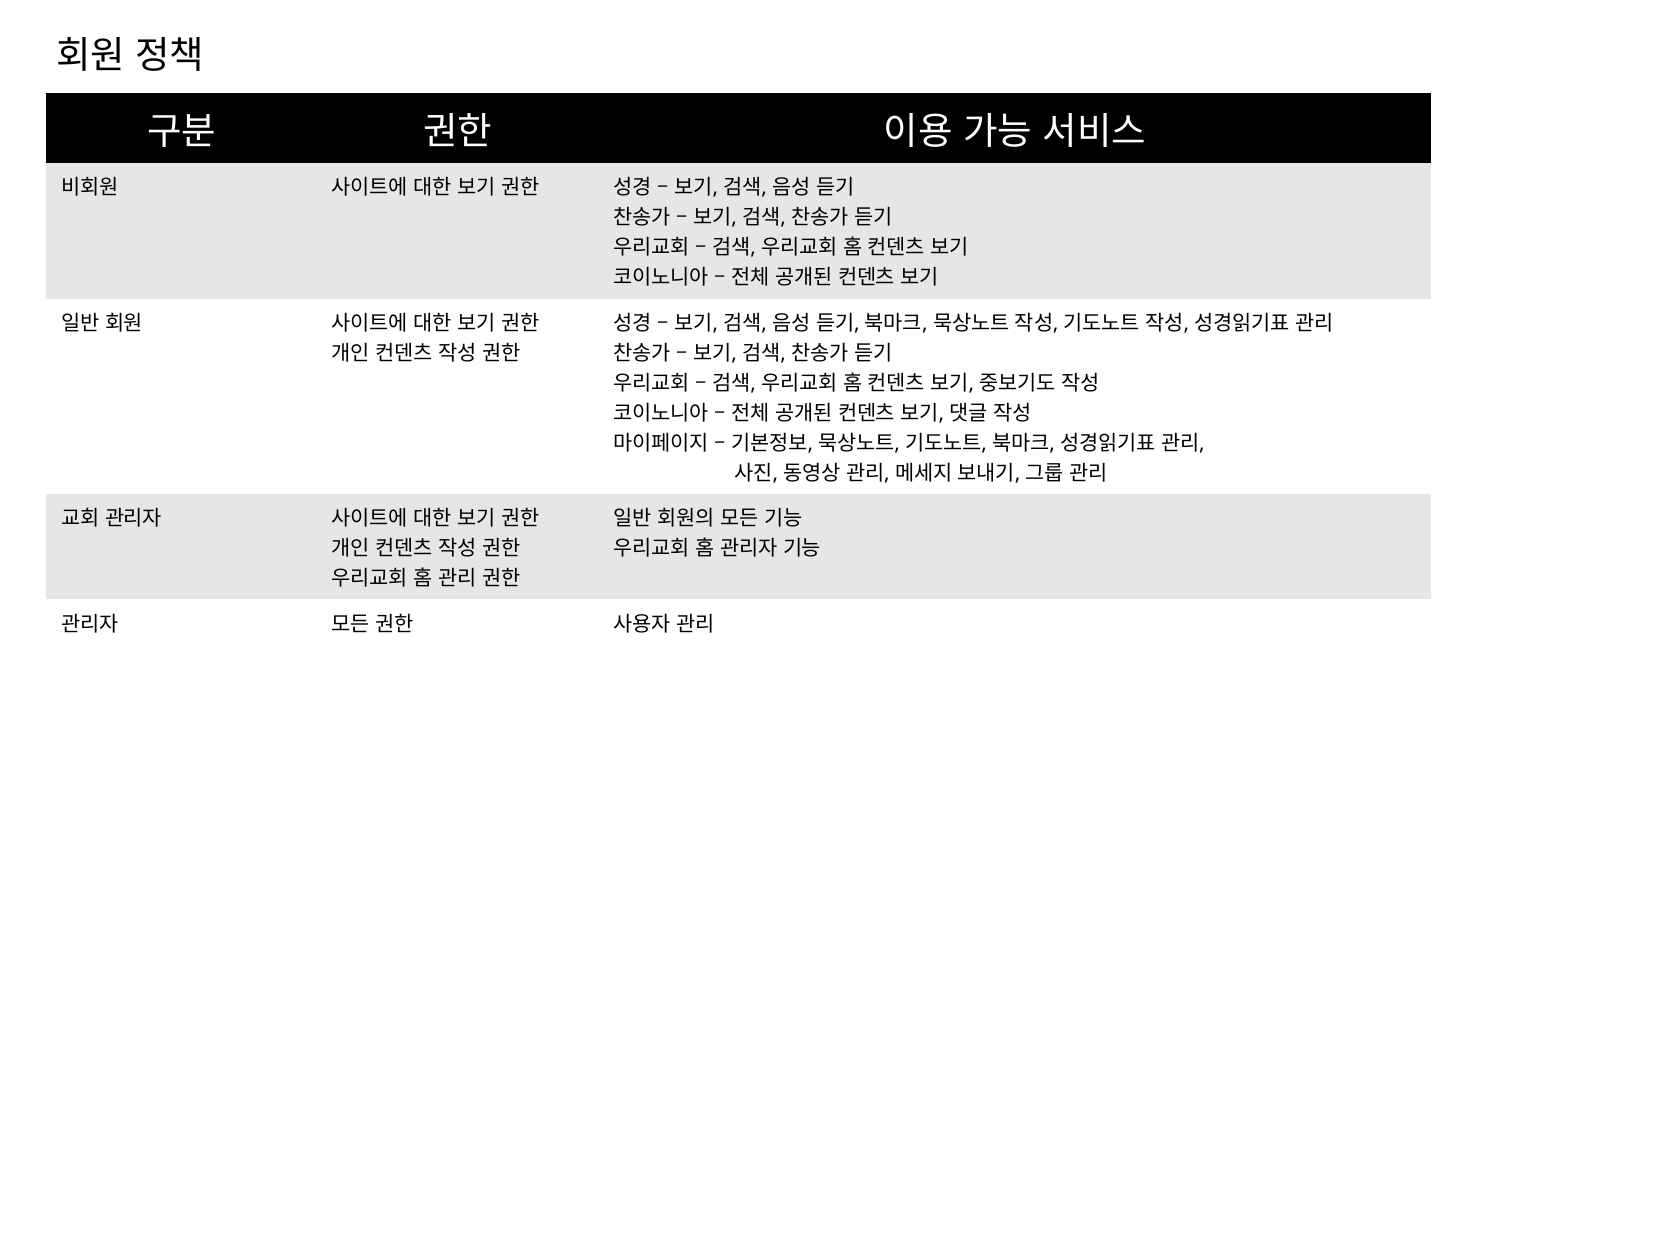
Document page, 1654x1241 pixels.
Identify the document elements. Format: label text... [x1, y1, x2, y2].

table_header 이용 가능 서비스 [599, 93, 1431, 163]
table_cell 일반 회원의 모든 기능 우리교회 홈 관리자 기능 [599, 494, 1431, 599]
table_header 구분 [46, 93, 317, 163]
table_header 권한 [317, 93, 599, 163]
table_cell 모든 권한 [317, 599, 599, 673]
text_box 회원 정책 [41, 17, 233, 79]
table_cell 관리자 [46, 599, 317, 673]
table_cell 비회원 [46, 163, 317, 299]
table_cell 사이트에 대한 보기 권한 개인 컨덴츠 작성 권한 우리교회 홈 관리 권한 [317, 494, 599, 599]
table_cell 교회 관리자 [46, 494, 317, 599]
table_cell 사이트에 대한 보기 권한 [317, 163, 599, 299]
table_cell 사용자 관리 [599, 599, 1431, 673]
table_cell 일반 회원 [46, 299, 317, 494]
table_cell 성경 – 보기, 검색, 음성 듣기 찬송가 – 보기, 검색, 찬송가 듣기 우리교회 – 검색, 우리교회 홈 컨덴츠 보기 코이노니아 – 전체 공개된 컨덴츠 보기 [599, 163, 1431, 299]
table_cell 성경 – 보기, 검색, 음성 듣기, 북마크, 묵상노트 작성, 기도노트 작성, 성경읽기표 관리 찬송가 – 보기, 검색, 찬송가 듣기 우리교회 – 검색, 우리교회 홈 컨덴츠 보기, 중보기도 작성 코이노니아 – 전체 공개된 컨덴츠 보기, 댓글 작성 마이페이지 – 기본정보, 묵상노트, 기도노트, 북마크, 성경읽기표 관리, 사진, 동영상 관리, 메세지 보내기, 그룹 관리 [599, 299, 1431, 494]
table_cell 사이트에 대한 보기 권한 개인 컨덴츠 작성 권한 [317, 299, 599, 494]
